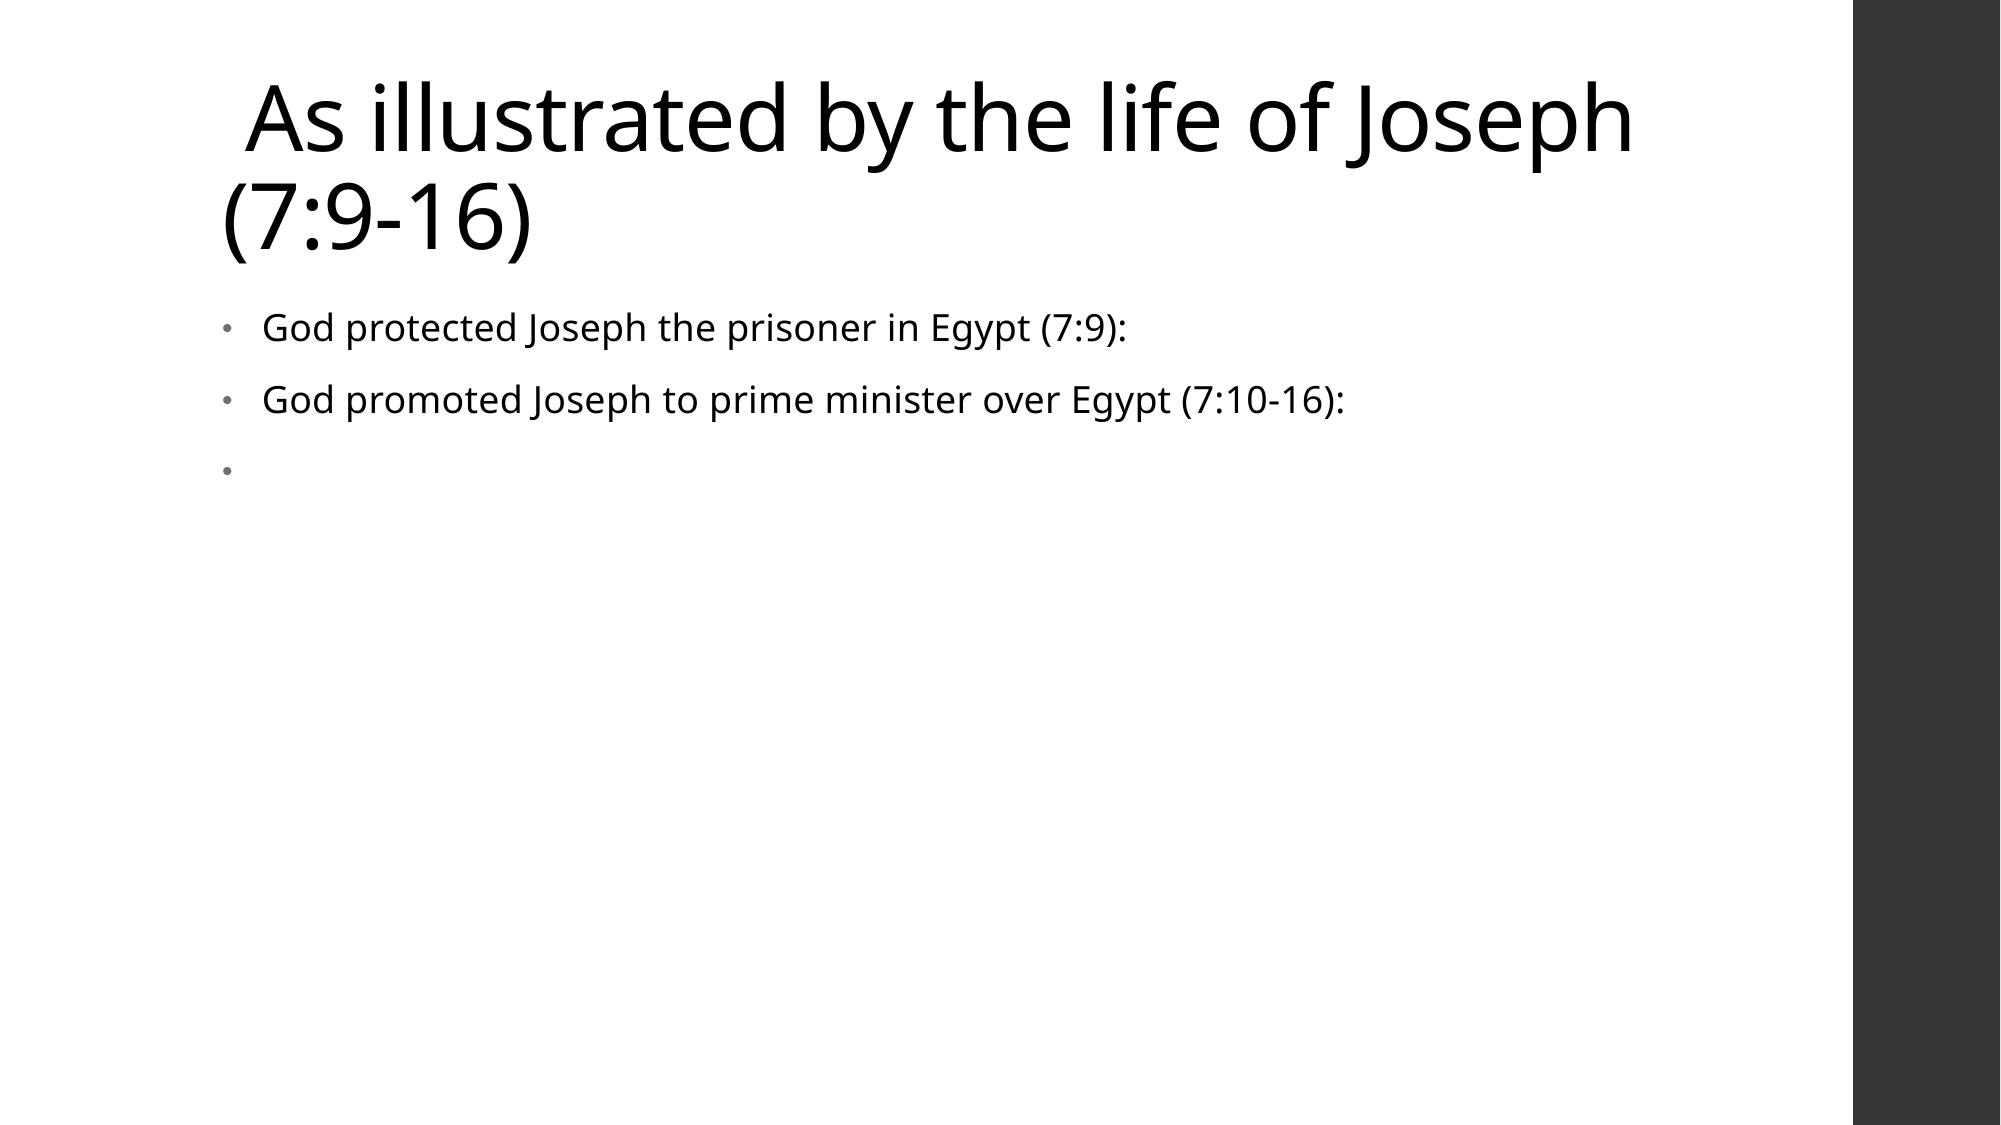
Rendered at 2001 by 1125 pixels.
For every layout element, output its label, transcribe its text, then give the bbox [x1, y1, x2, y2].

title As illustrated by the life of Joseph (7:9-16) [206, 60, 1797, 278]
list God protected Joseph the prisoner in Egypt (7:9): God promoted Joseph to prime minister over Egypt (7:10-16): [206, 299, 1617, 1014]
